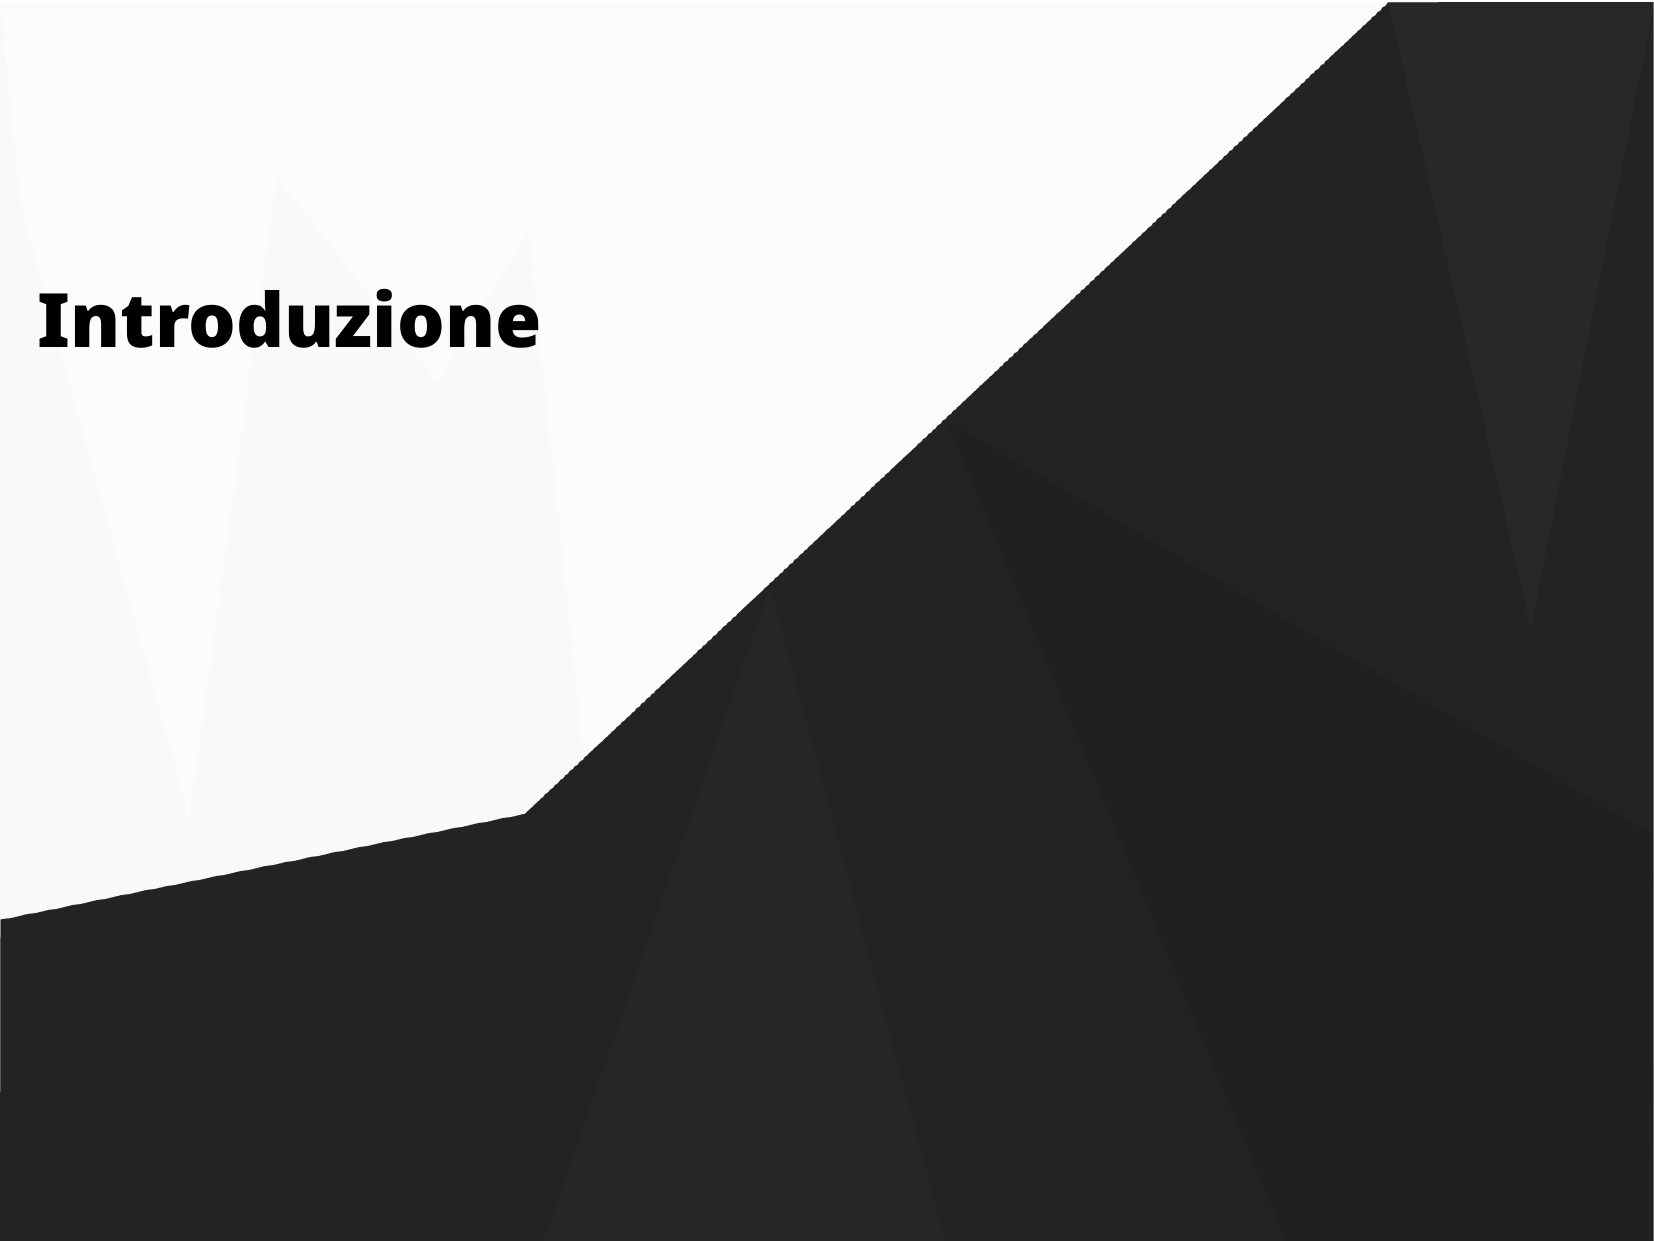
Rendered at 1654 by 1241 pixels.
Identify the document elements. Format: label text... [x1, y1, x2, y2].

picture [0, 2, 1654, 1241]
title Introduzione [37, 225, 1005, 413]
